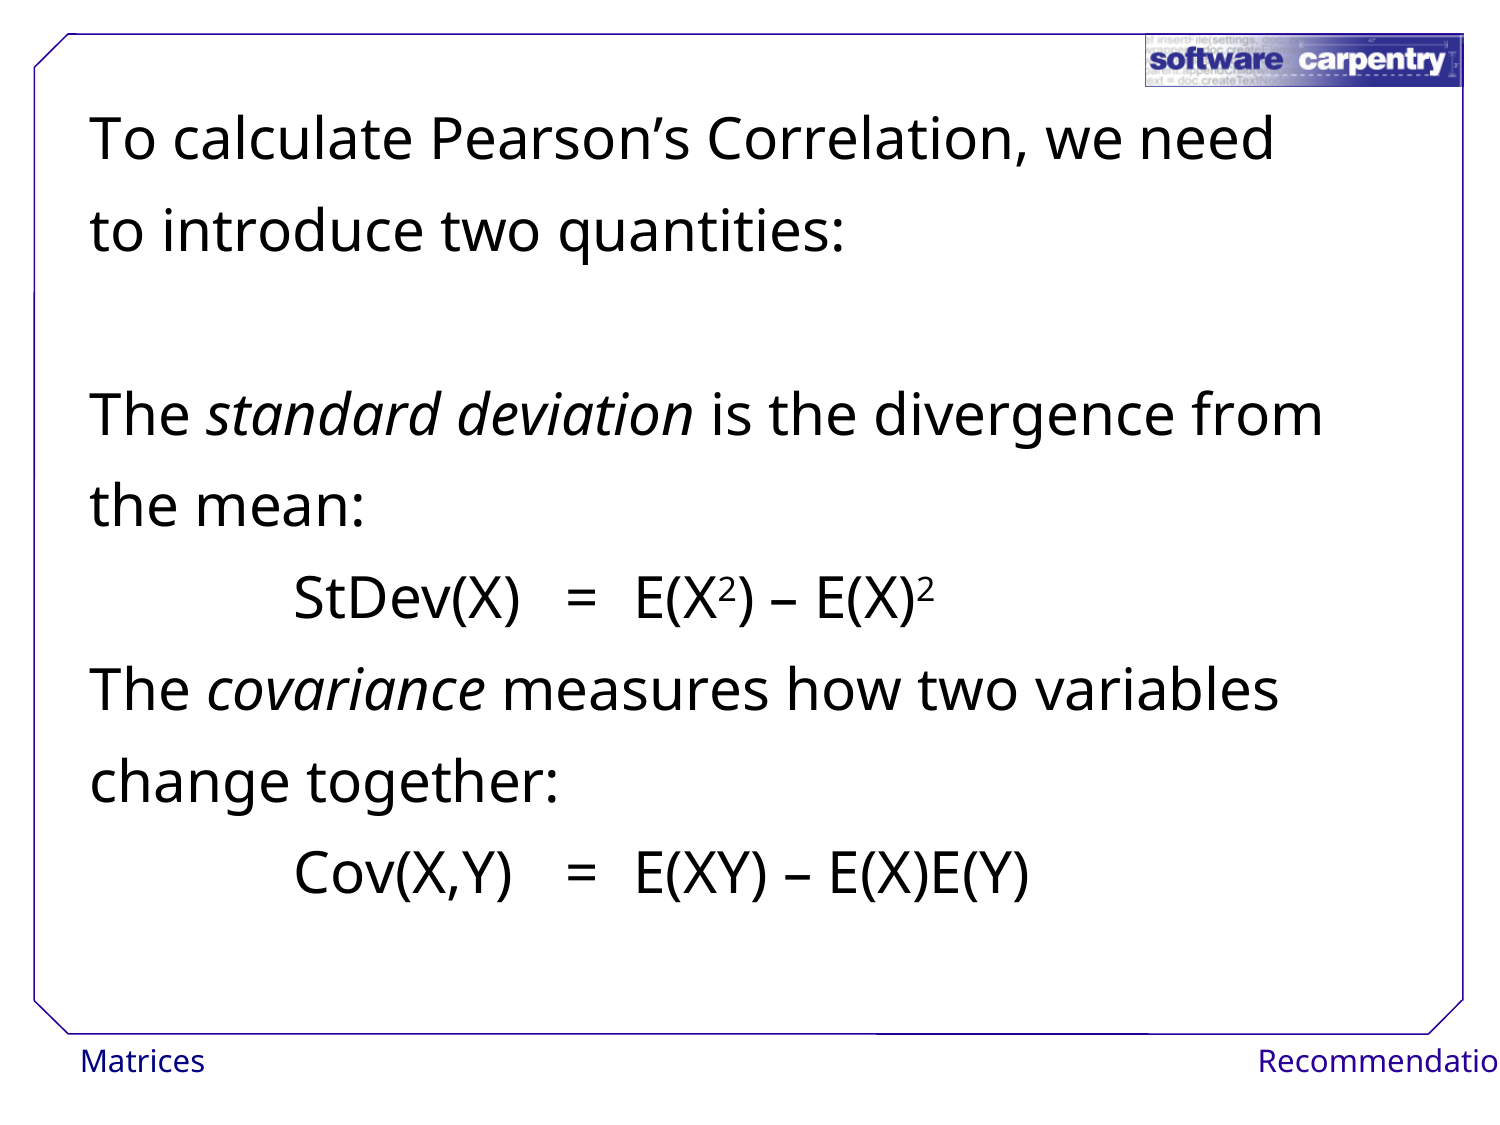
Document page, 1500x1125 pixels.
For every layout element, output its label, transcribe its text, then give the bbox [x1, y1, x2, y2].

list To calculate Pearson’s Correlation, we need to introduce two quantities: The standard deviation is the divergence from the mean: StDev(X) = E(X2) – E(X)2 The covariance measures how two variables change together: Cov(X,Y) = E(XY) – E(X)E(Y) [75, 99, 1426, 1001]
picture [1145, 33, 1464, 87]
